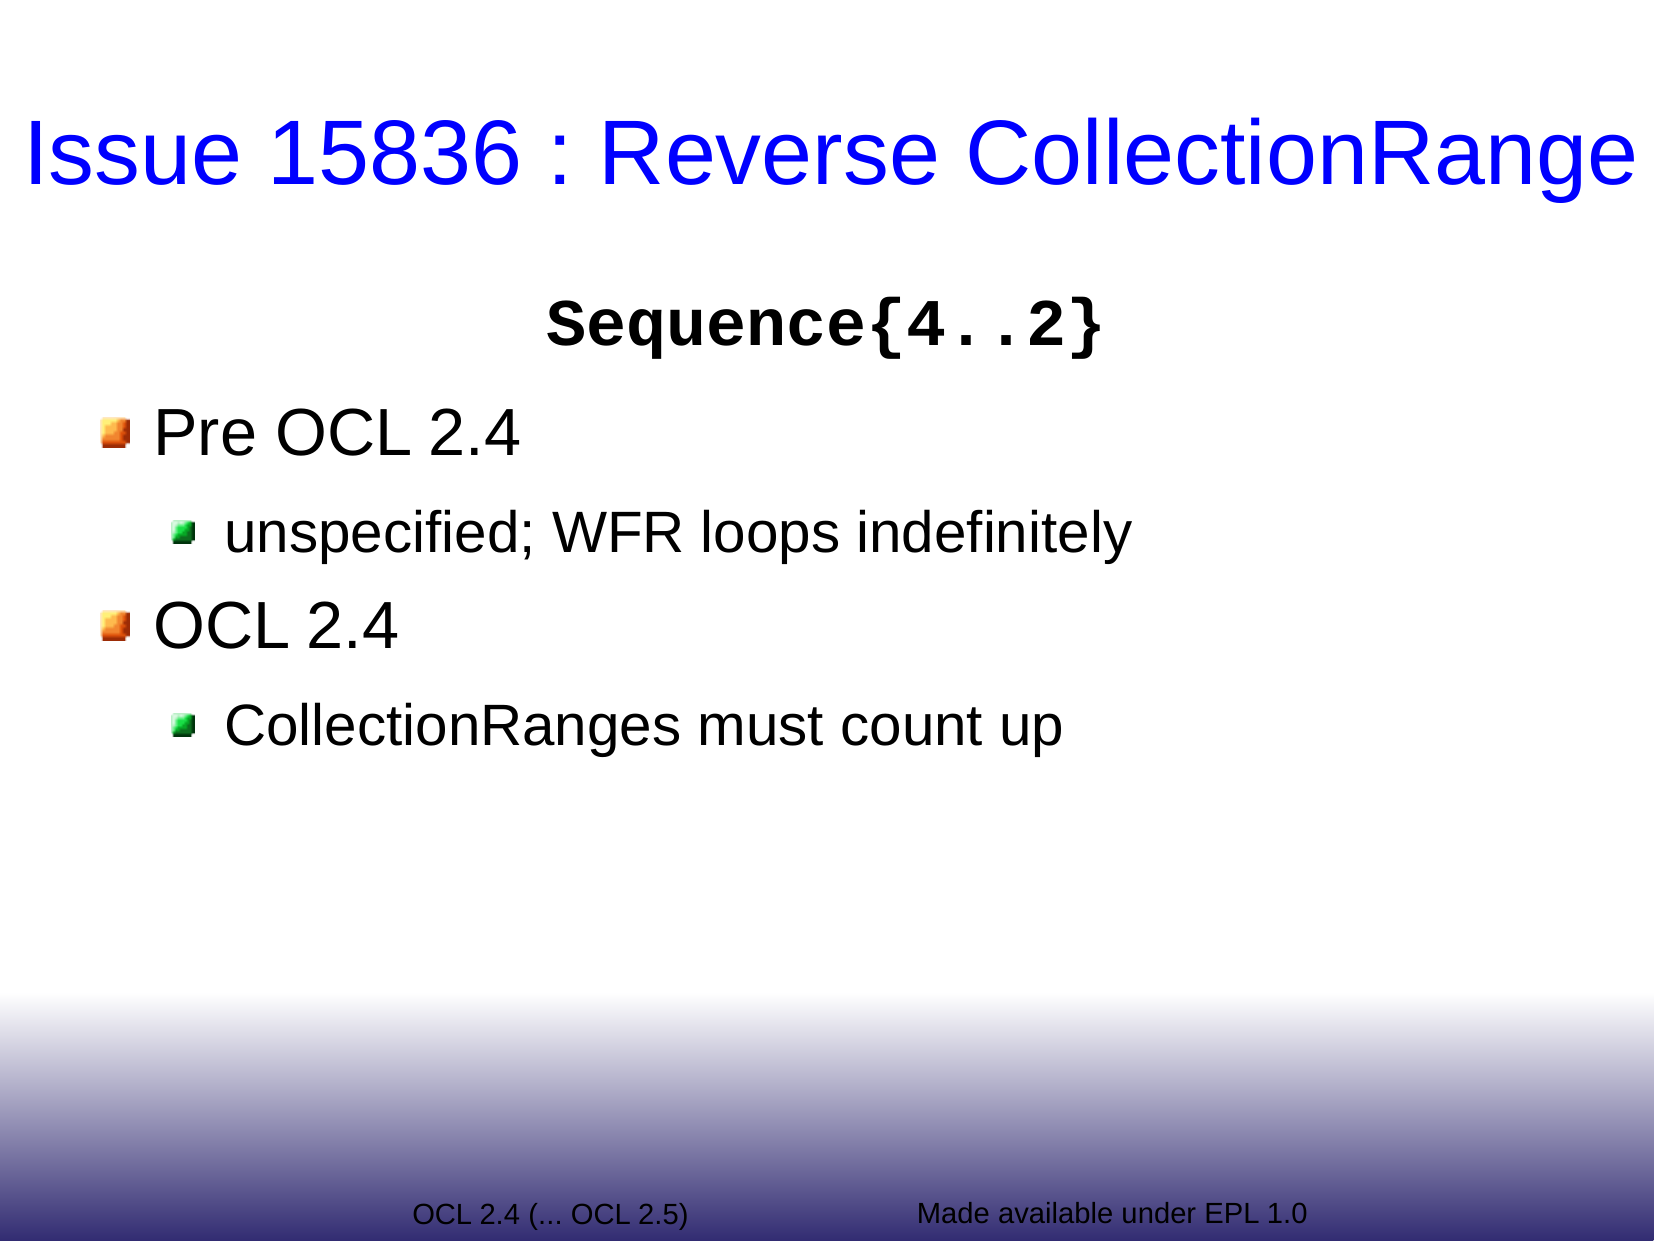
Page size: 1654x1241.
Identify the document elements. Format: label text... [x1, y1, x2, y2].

list Sequence{4..2} Pre OCL 2.4 unspecified; WFR loops indefinitely OCL 2.4 CollectionRanges must count up [82, 290, 1571, 1109]
title Issue 15836 : Reverse CollectionRange [9, 49, 1654, 257]
